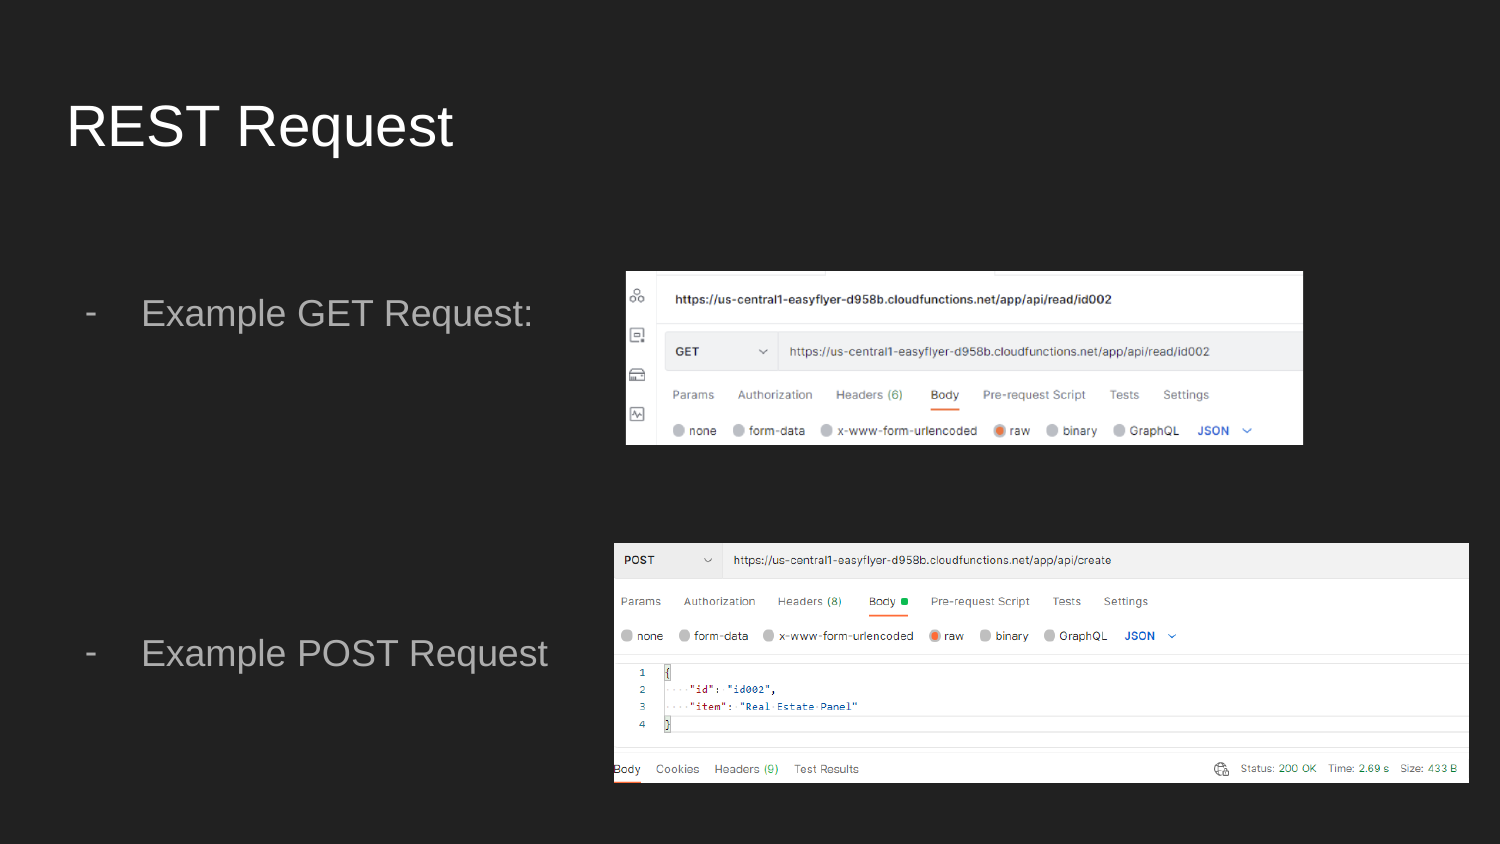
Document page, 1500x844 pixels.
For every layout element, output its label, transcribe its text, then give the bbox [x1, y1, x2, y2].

picture [614, 543, 1469, 783]
title REST Request [51, 72, 1449, 167]
picture [625, 271, 1304, 445]
list Example GET Request: Example POST Request [51, 189, 1449, 750]
